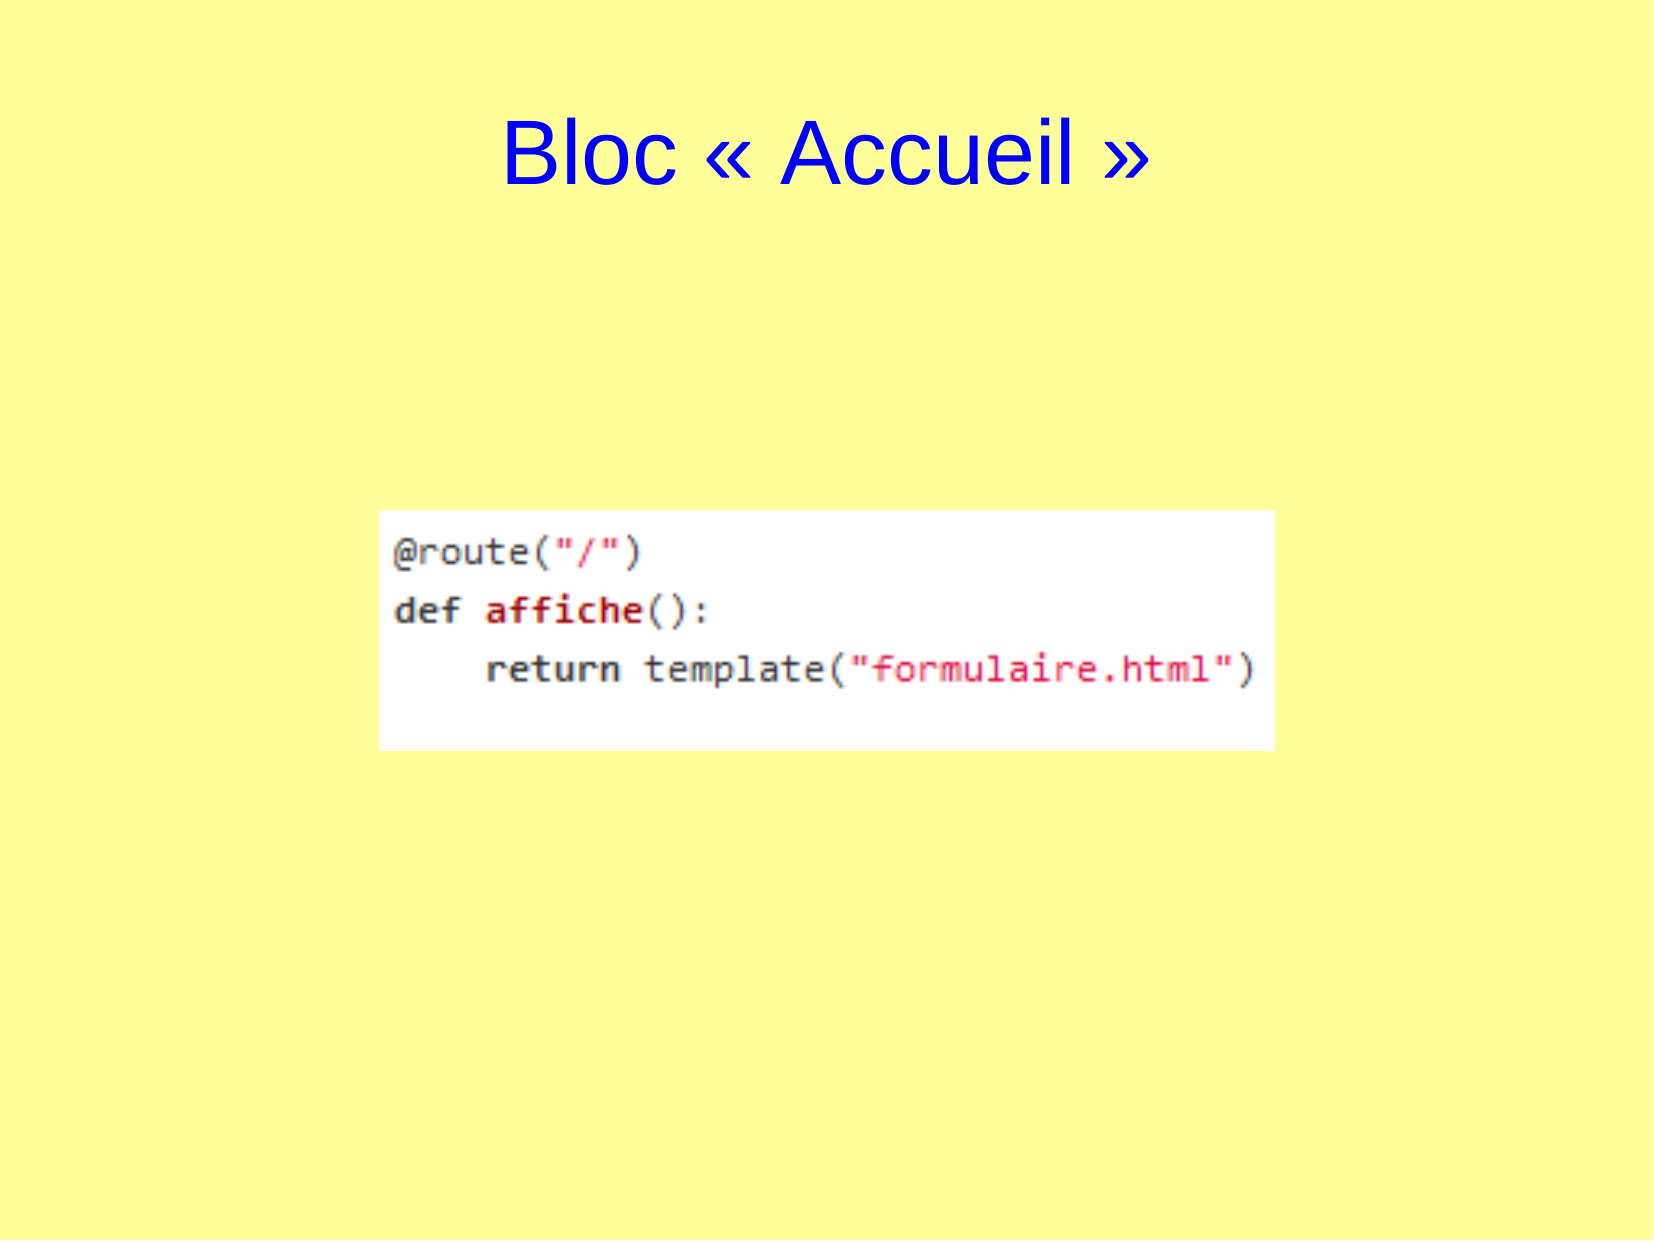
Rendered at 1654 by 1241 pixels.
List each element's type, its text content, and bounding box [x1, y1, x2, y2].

picture [379, 510, 1275, 751]
title Bloc « Accueil » [82, 49, 1571, 257]
